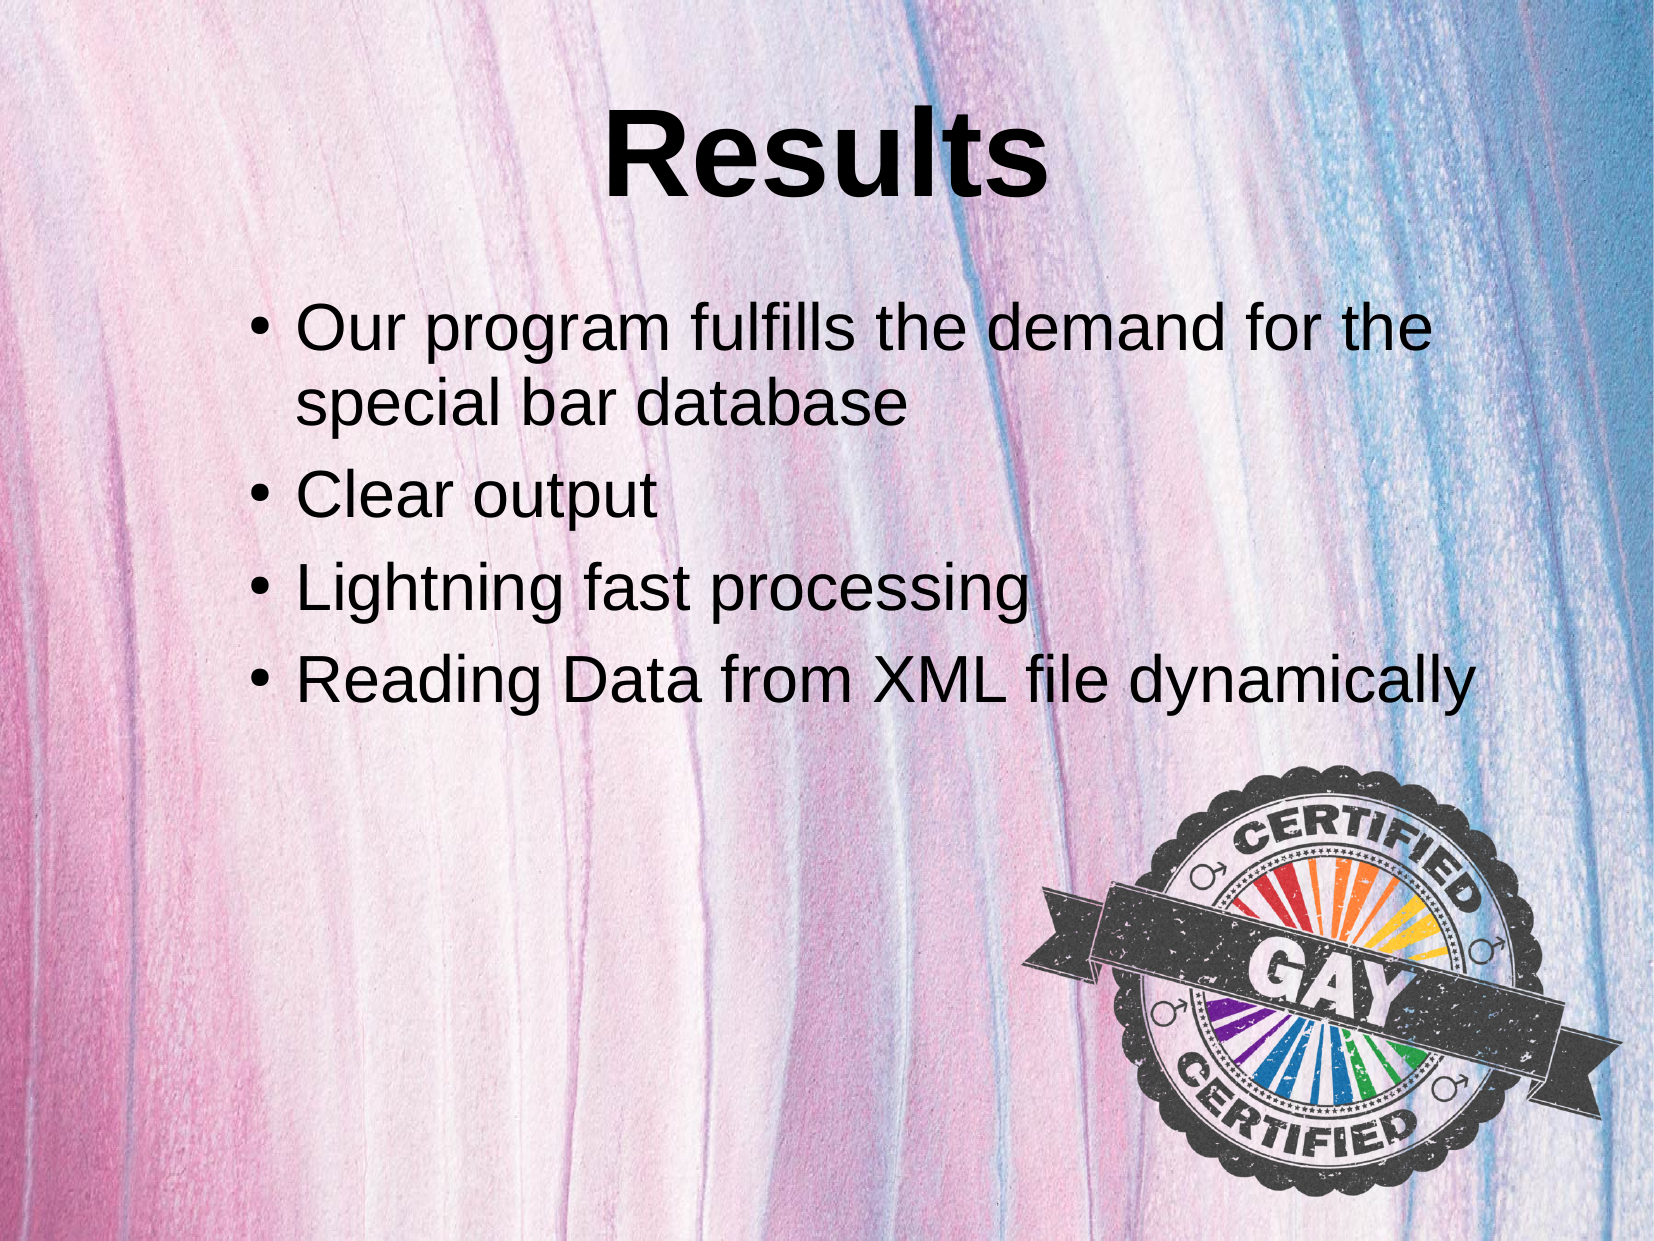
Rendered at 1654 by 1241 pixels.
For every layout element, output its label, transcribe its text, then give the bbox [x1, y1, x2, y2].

picture [0, 0, 1654, 1241]
title Results [82, 49, 1571, 257]
list Our program fulfills the demand for the special bar database Clear output Lightning fast processing Reading Data from XML file dynamically [82, 290, 1571, 1010]
